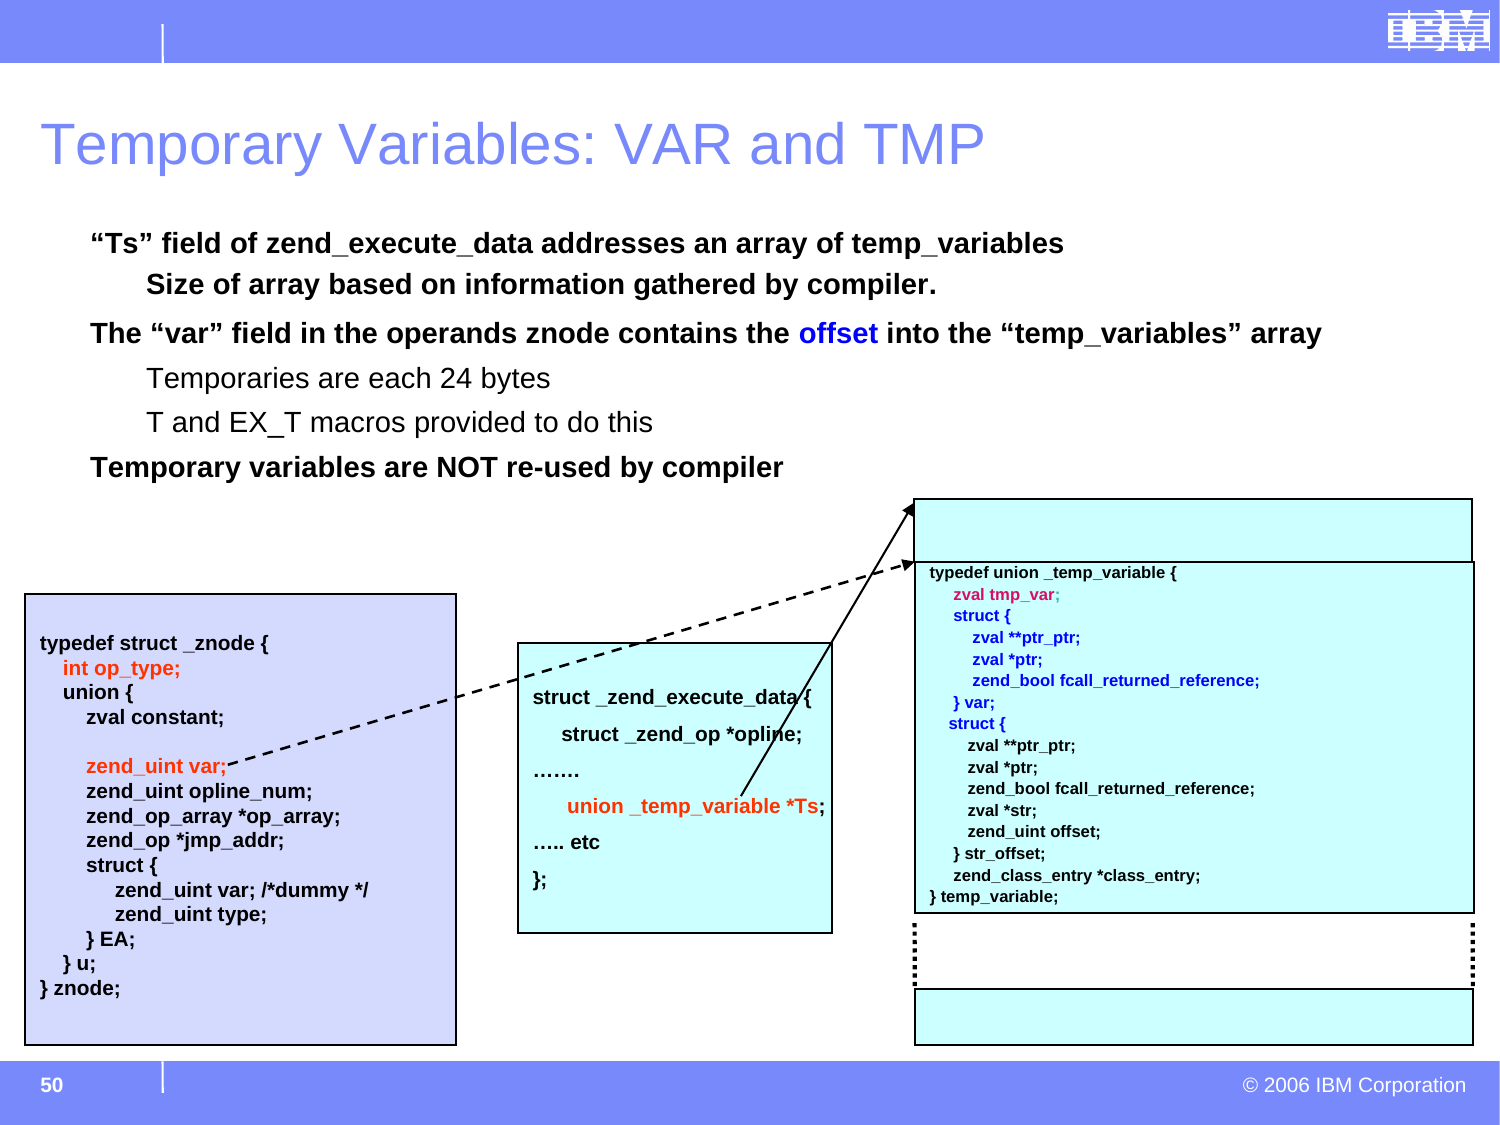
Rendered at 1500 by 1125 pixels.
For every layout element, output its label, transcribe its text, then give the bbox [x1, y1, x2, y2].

list “Ts” field of zend_execute_data addresses an array of temp_variables Size of array based on information gathered by compiler. The “var” field in the operands znode contains the offset into the “temp_variables” array Temporaries are each 24 bytes T and EX_T macros provided to do this Temporary variables are NOT re-used by compiler [75, 224, 1378, 601]
text_box struct _zend_execute_data { struct _zend_op *opline; ……. union _temp_variable *Ts; ….. etc }; [517, 643, 833, 934]
text_box [914, 989, 1473, 1045]
text_box [1378, 498, 1473, 562]
text_box typedef union _temp_variable { zval tmp_var; struct { zval **ptr_ptr; zval *ptr; zend_bool fcall_returned_reference; } var; struct { zval **ptr_ptr; zval *ptr; zend_bool fcall_returned_reference; zval *str; zend_uint offset; } str_offset; zend_class_entry *class_entry; } temp_variable; [914, 561, 1474, 913]
title Temporary Variables: VAR and TMP [25, 82, 1449, 184]
text_box typedef struct _znode { int op_type; union { zval constant; zend_uint var; zend_uint opline_num; zend_op_array *op_array; zend_op *jmp_addr; struct { zend_uint var; /*dummy */ zend_uint type; } EA; } u; } znode; [25, 594, 456, 1045]
